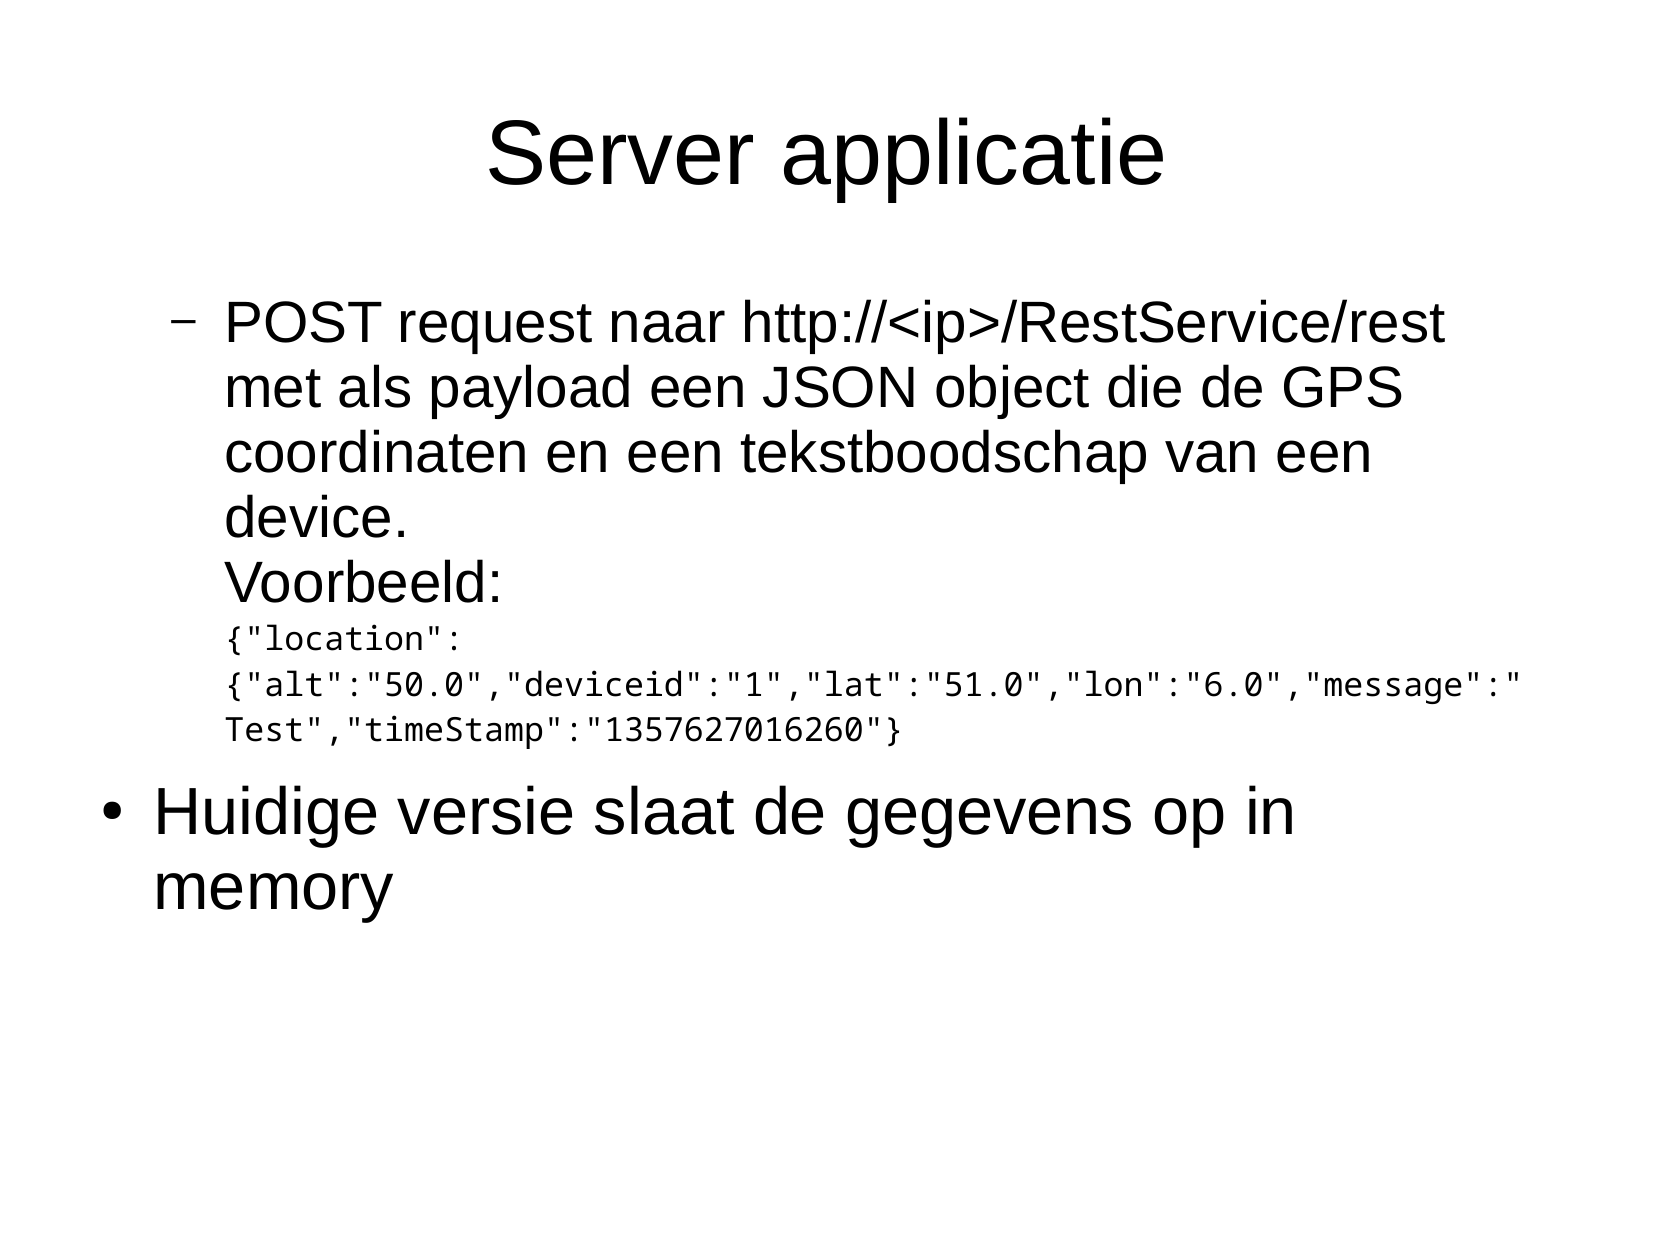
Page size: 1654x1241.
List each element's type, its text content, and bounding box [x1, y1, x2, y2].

title Server applicatie [82, 49, 1571, 257]
list POST request naar http://<ip>/RestService/rest met als payload een JSON object die de GPS coordinaten en een tekstboodschap van een device. Voorbeeld: {"location":{"alt":"50.0","deviceid":"1","lat":"51.0","lon":"6.0","message":"Test","timeStamp":"1357627016260"} Huidige versie slaat de gegevens op in memory [82, 290, 1538, 1010]
